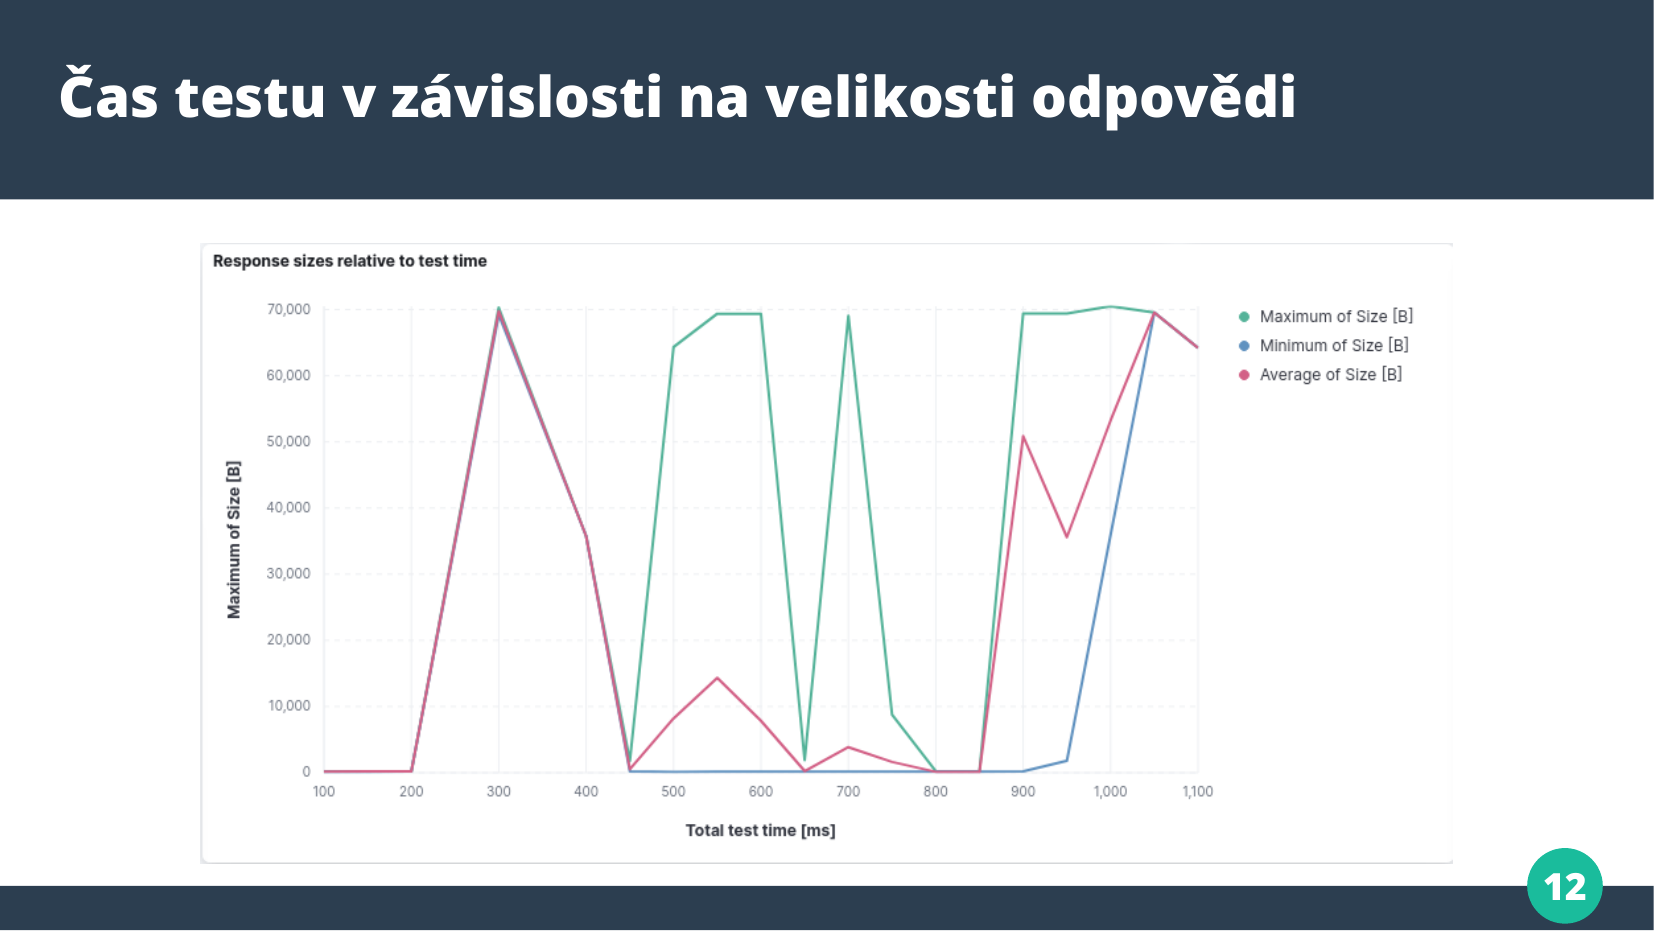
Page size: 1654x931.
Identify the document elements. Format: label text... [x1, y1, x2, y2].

title Čas testu v závislosti na velikosti odpovědi [59, 37, 1595, 155]
picture [200, 243, 1453, 864]
